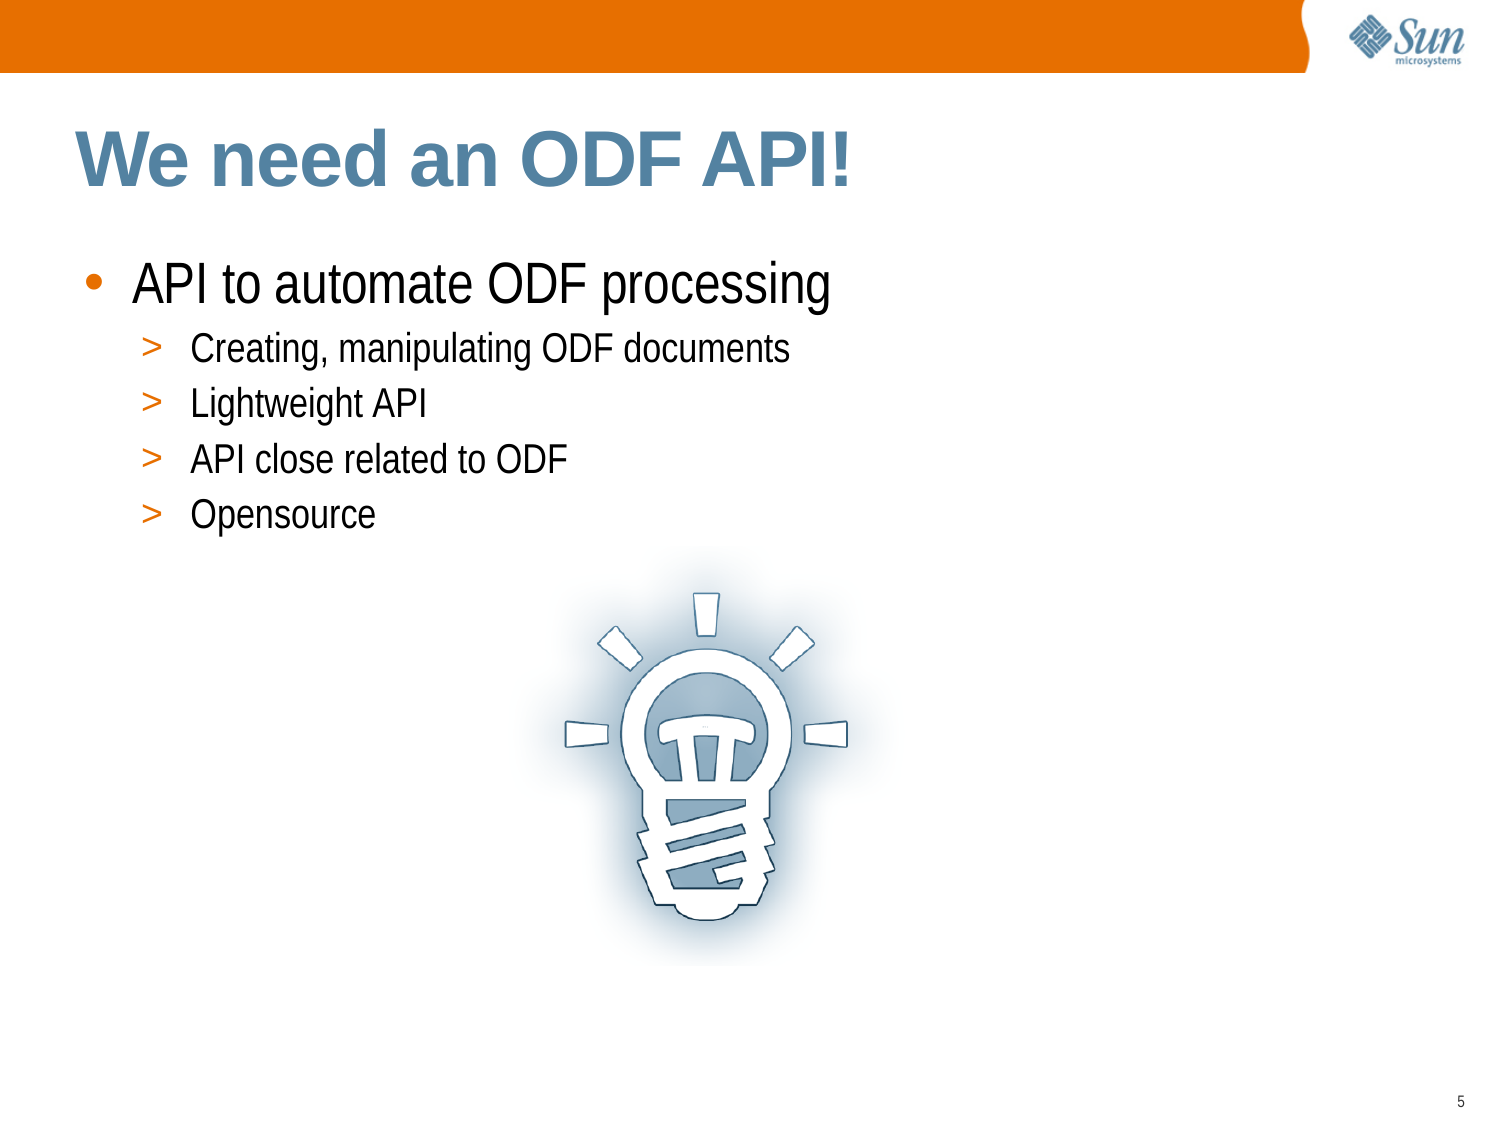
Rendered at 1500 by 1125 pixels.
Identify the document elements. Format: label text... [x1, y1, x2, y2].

title We need an ODF API! [75, 123, 1437, 227]
list API to automate ODF processing Creating, manipulating ODF documents Lightweight API API close related to ODF Opensource [64, 258, 1401, 1062]
picture [0, 0, 1500, 73]
picture [412, 546, 1004, 966]
